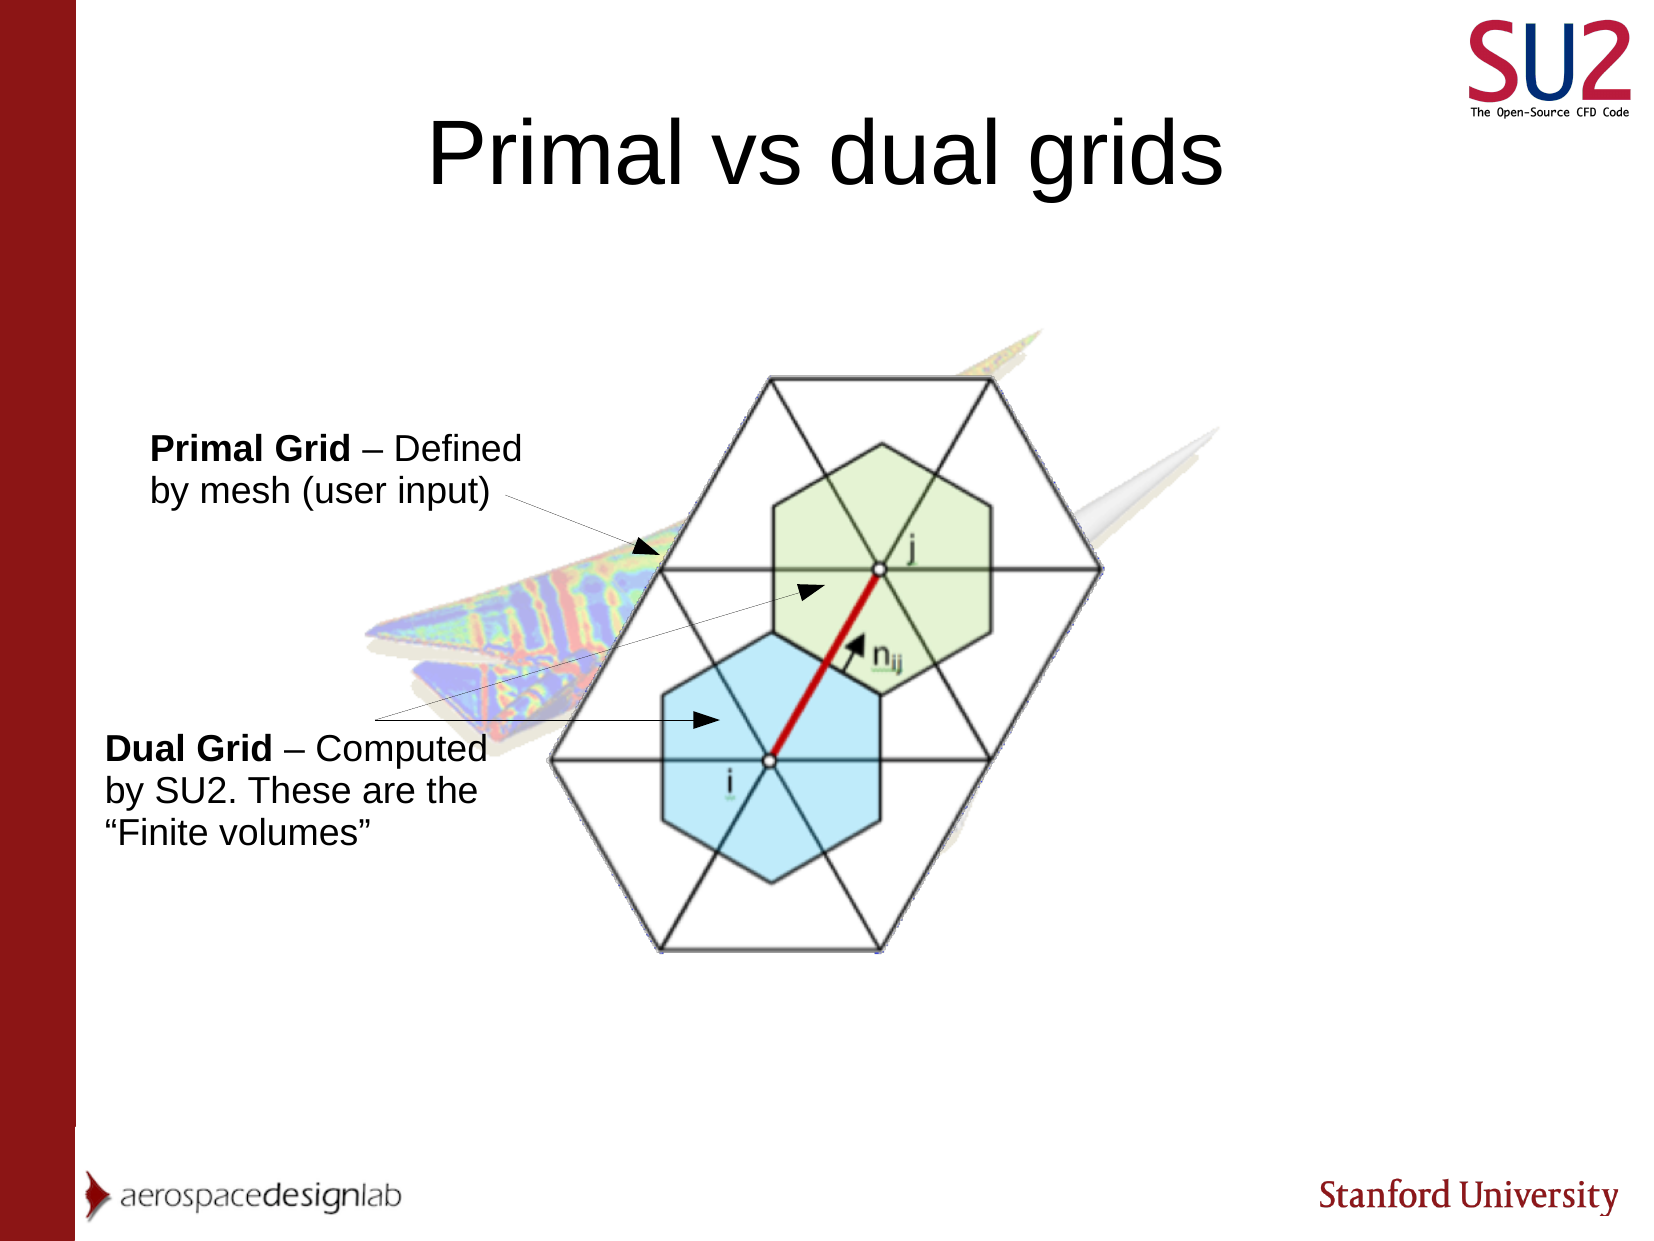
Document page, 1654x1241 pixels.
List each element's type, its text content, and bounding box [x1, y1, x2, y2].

picture [495, 329, 1163, 990]
picture [80, 1169, 406, 1224]
text_box Primal Grid – Defined by mesh (user input) [135, 420, 538, 519]
picture [1466, 17, 1635, 120]
title Primal vs dual grids [82, 49, 1571, 257]
text_box Dual Grid – Computed by SU2. These are the “Finite volumes” [90, 720, 504, 861]
